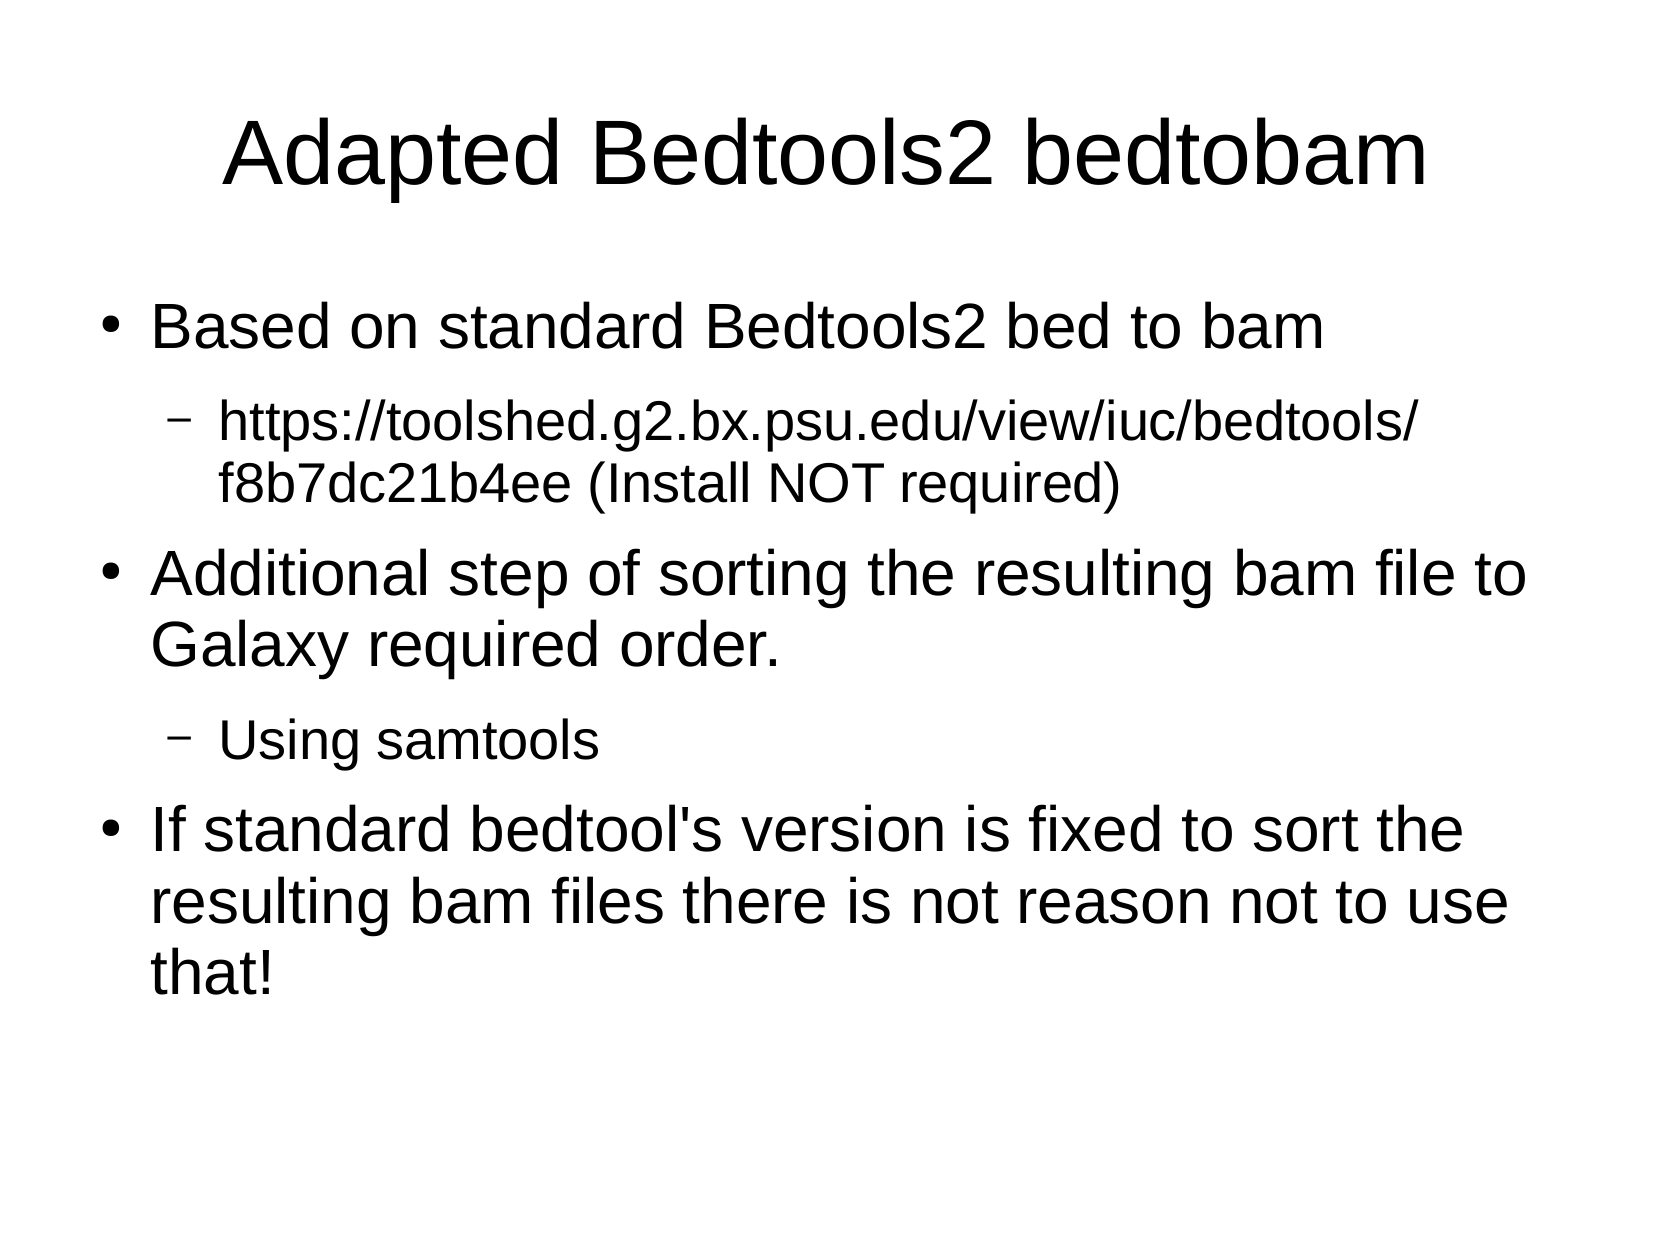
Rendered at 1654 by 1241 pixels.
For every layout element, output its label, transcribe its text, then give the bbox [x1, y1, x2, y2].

title Adapted Bedtools2 bedtobam [82, 49, 1571, 257]
list Based on standard Bedtools2 bed to bam https://toolshed.g2.bx.psu.edu/view/iuc/bedtools/f8b7dc21b4ee (Install NOT required) Additional step of sorting the resulting bam file to Galaxy required order. Using samtools If standard bedtool's version is fixed to sort the resulting bam files there is not reason not to use that! [82, 290, 1571, 1010]
